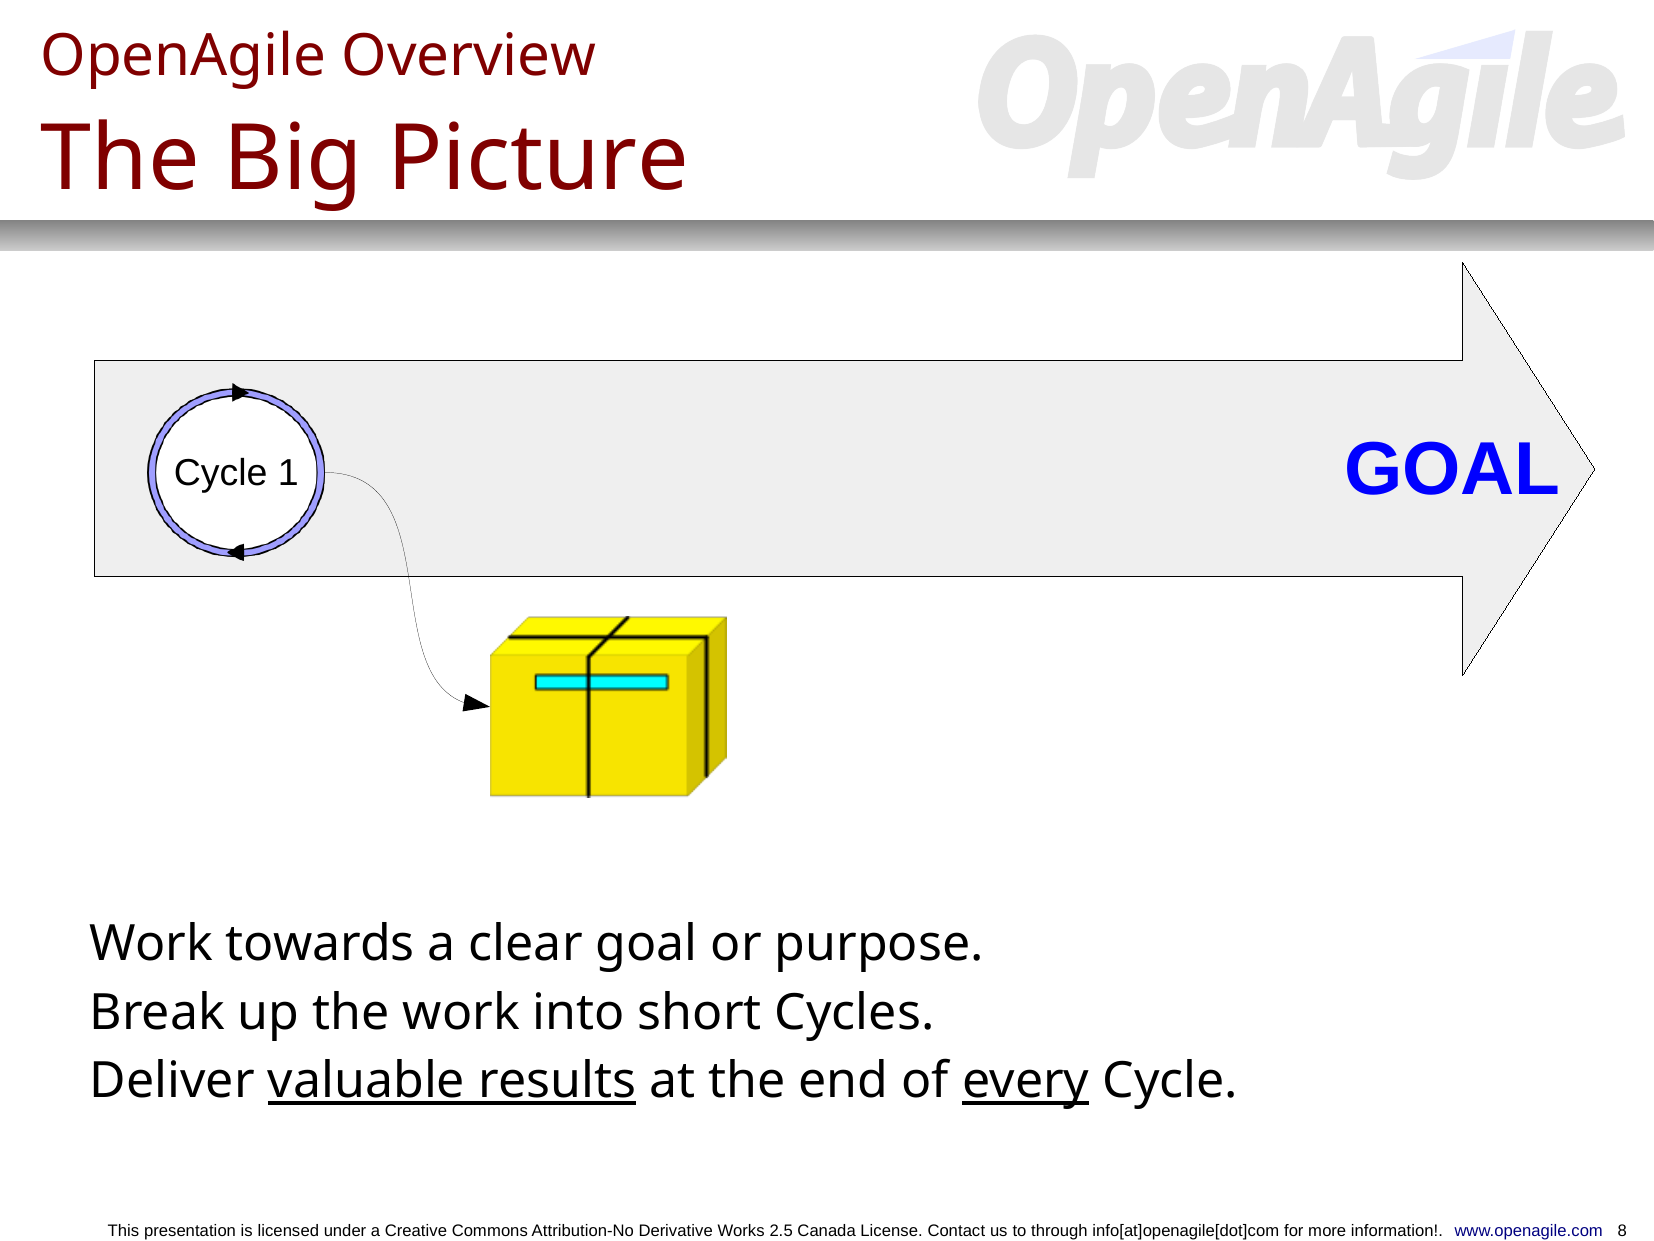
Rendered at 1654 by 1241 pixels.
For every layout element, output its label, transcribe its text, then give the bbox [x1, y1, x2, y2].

text_box GOAL [1329, 412, 1576, 526]
picture [147, 383, 325, 562]
text_box Work towards a clear goal or purpose. Break up the work into short Cycles. Deliver valuable results at the end of every Cycle. [75, 900, 1172, 1094]
text_box [1576, 439, 1595, 499]
text_box [94, 262, 1559, 676]
title OpenAgile Overview The Big Picture [40, 8, 1654, 222]
picture [490, 616, 727, 798]
